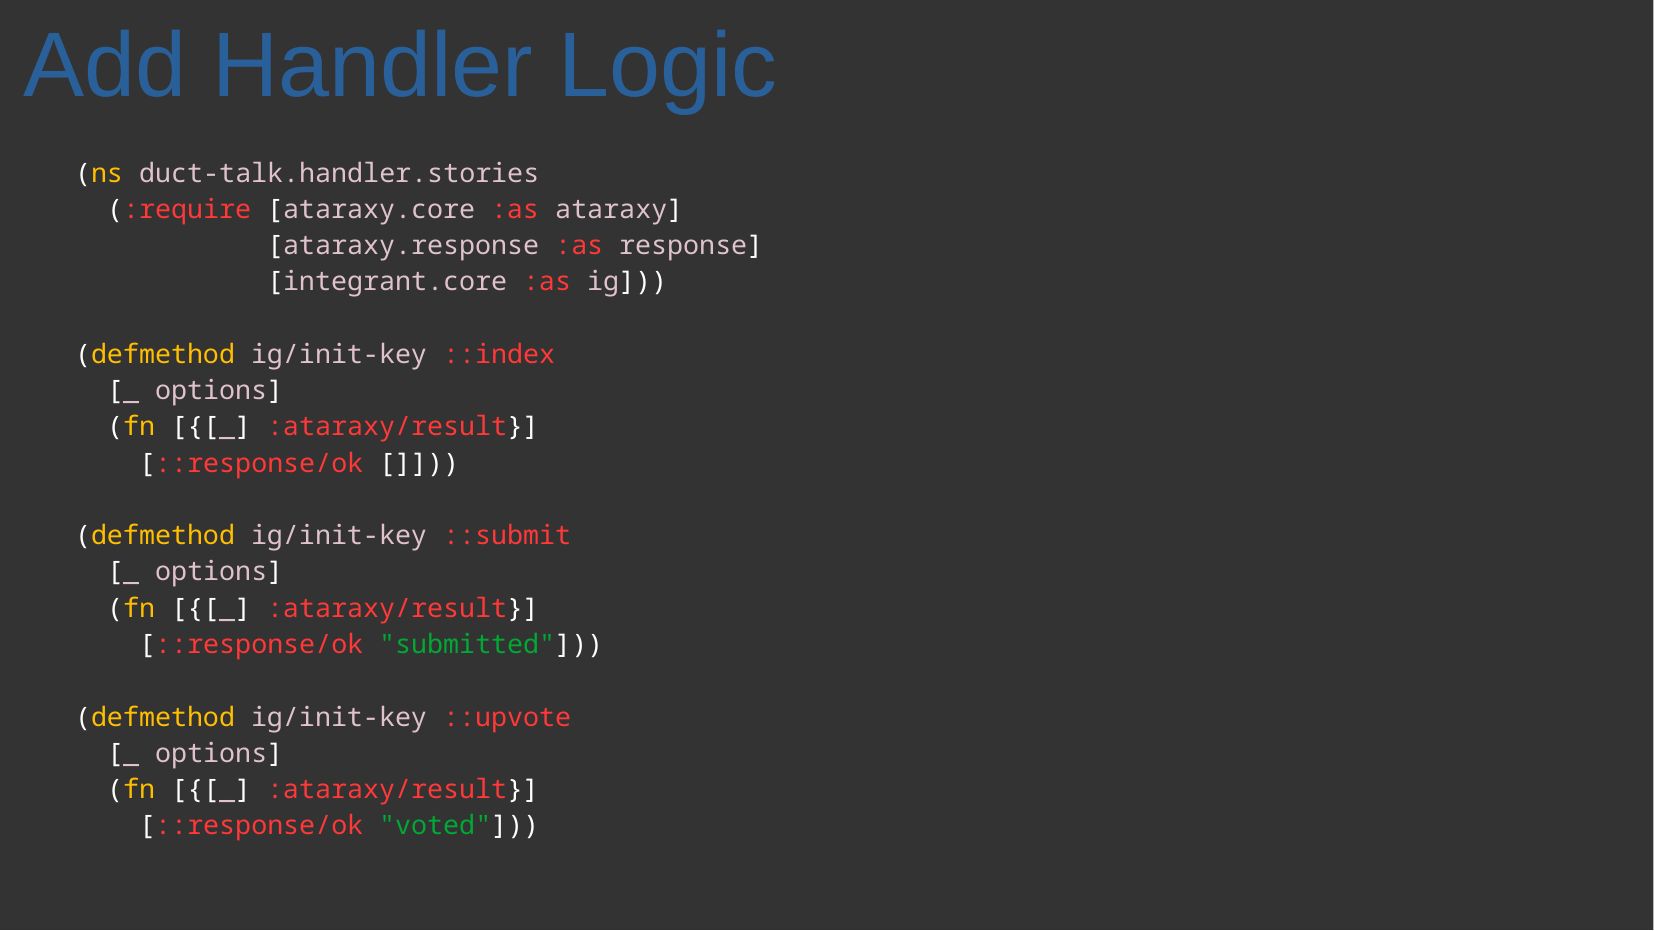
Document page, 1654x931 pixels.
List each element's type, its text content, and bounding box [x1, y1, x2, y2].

title Add Handler Logic [23, 11, 1589, 119]
list (ns duct-talk.handler.stories (:require [ataraxy.core :as ataraxy] [ataraxy.response :as response] [integrant.core :as ig])) (defmethod ig/init-key ::index [_ options] (fn [{[_] :ataraxy/result}] [::response/ok []])) (defmethod ig/init-key ::submit [_ options] (fn [{[_] :ataraxy/result}] [::response/ok "submitted"])) (defmethod ig/init-key ::upvote [_ options] (fn [{[_] :ataraxy/result}] [::response/ok "voted"])) [75, 153, 1564, 851]
